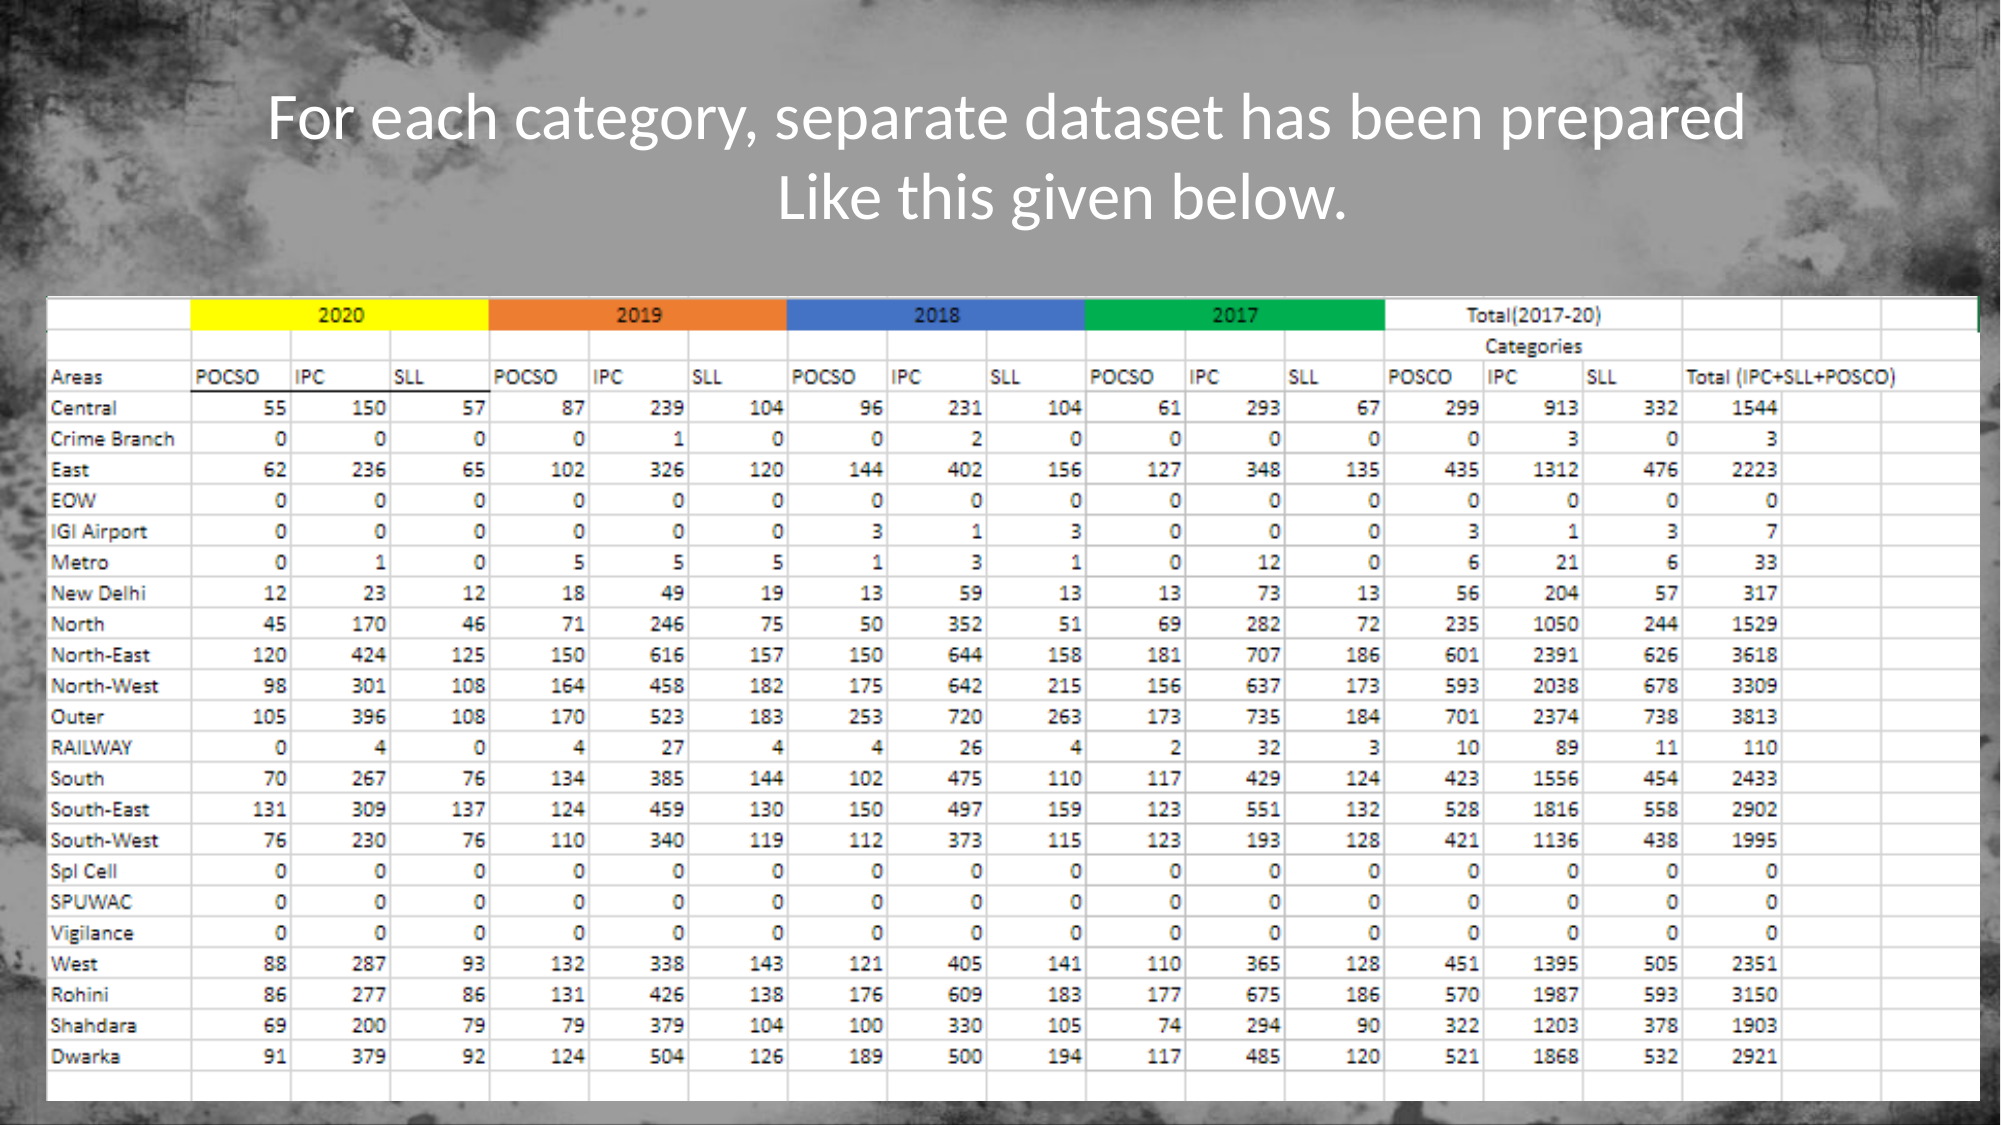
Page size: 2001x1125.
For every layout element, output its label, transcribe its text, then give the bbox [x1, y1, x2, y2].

text_box For each category, separate dataset has been prepared Like this given below. [252, 65, 2000, 243]
picture [0, 0, 2000, 1125]
